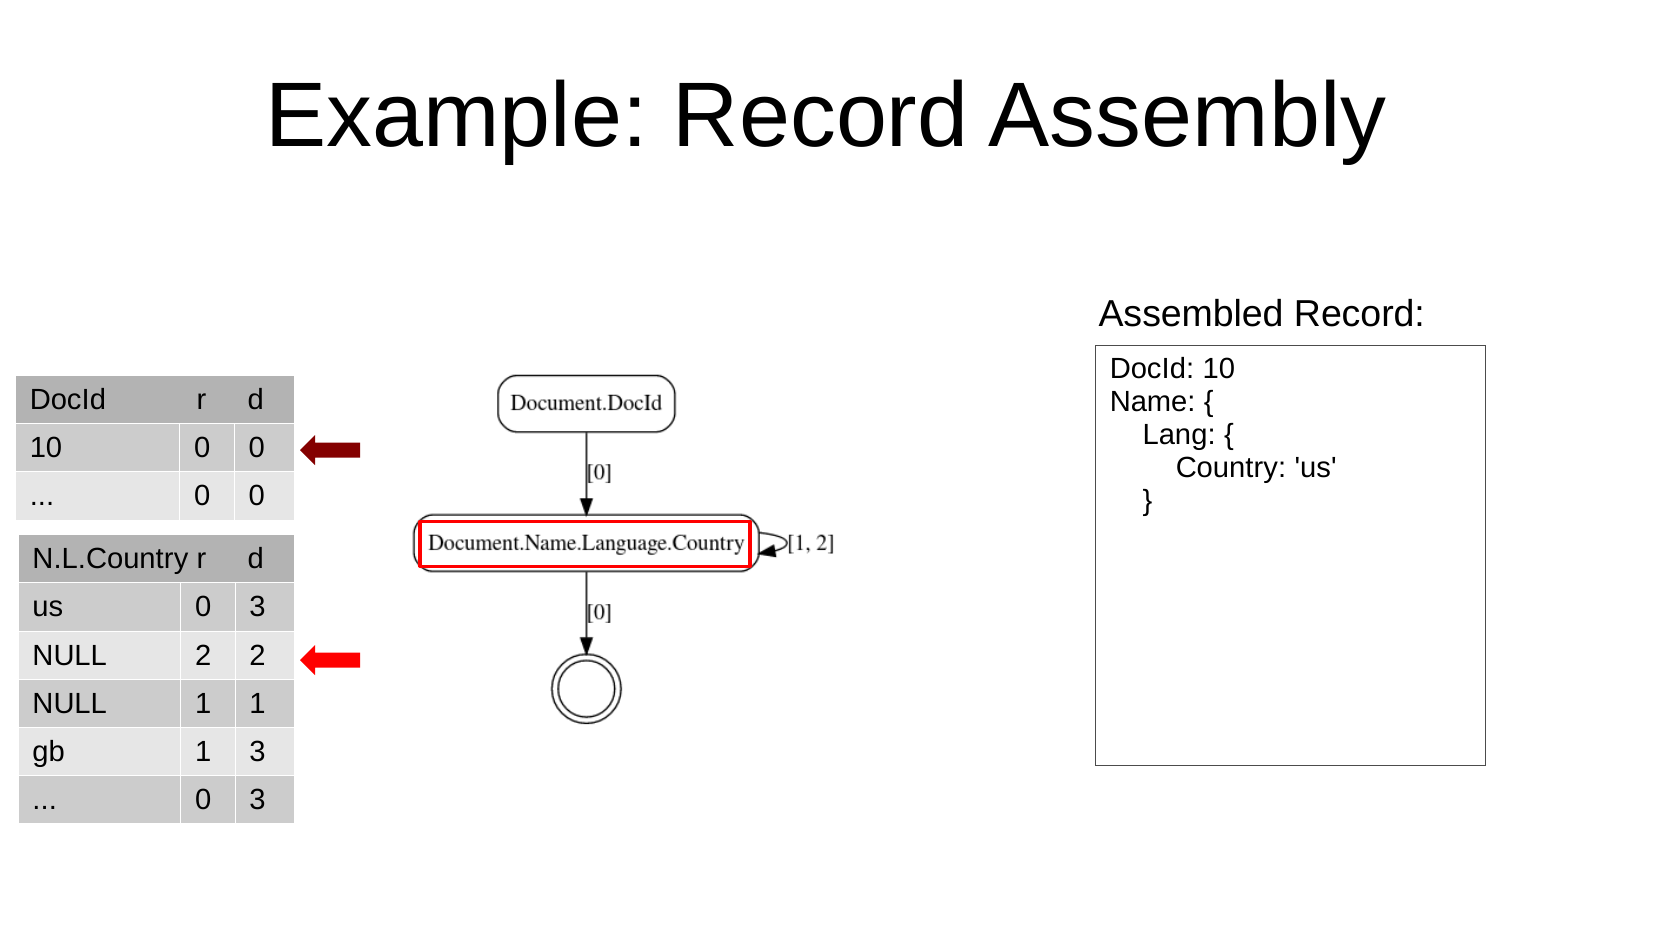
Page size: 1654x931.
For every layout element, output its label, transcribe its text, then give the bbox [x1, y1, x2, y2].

table_cell 1 [181, 680, 235, 727]
table_cell 1 [236, 680, 294, 727]
table_header DocId r d [16, 376, 294, 423]
picture [408, 369, 841, 730]
table_cell 2 [181, 632, 235, 679]
table_header N.L.Country r d [19, 535, 294, 582]
table_cell 0 [180, 472, 234, 520]
table_cell NULL [19, 632, 180, 679]
table_cell 2 [236, 632, 294, 679]
table_cell 0 [181, 583, 235, 631]
title Example: Record Assembly [82, 37, 1571, 193]
text_box Assembled Record: [1083, 285, 1441, 342]
table_cell 3 [236, 776, 294, 823]
text_box [300, 645, 361, 676]
text_box [300, 435, 361, 466]
table_cell 3 [236, 728, 294, 775]
table_cell 3 [236, 583, 294, 631]
table_cell ... [16, 472, 179, 520]
table_cell us [19, 583, 180, 631]
table_cell 0 [180, 424, 234, 471]
table_cell gb [19, 728, 180, 775]
table_cell 0 [181, 776, 235, 823]
table_cell 0 [235, 424, 294, 471]
table_cell 10 [16, 424, 179, 471]
table_cell 1 [181, 728, 235, 775]
text_box DocId: 10 Name: { Lang: { Country: 'us' } [1095, 345, 1486, 766]
table_cell NULL [19, 680, 180, 727]
table_cell 0 [235, 472, 294, 520]
table_cell ... [19, 776, 180, 823]
